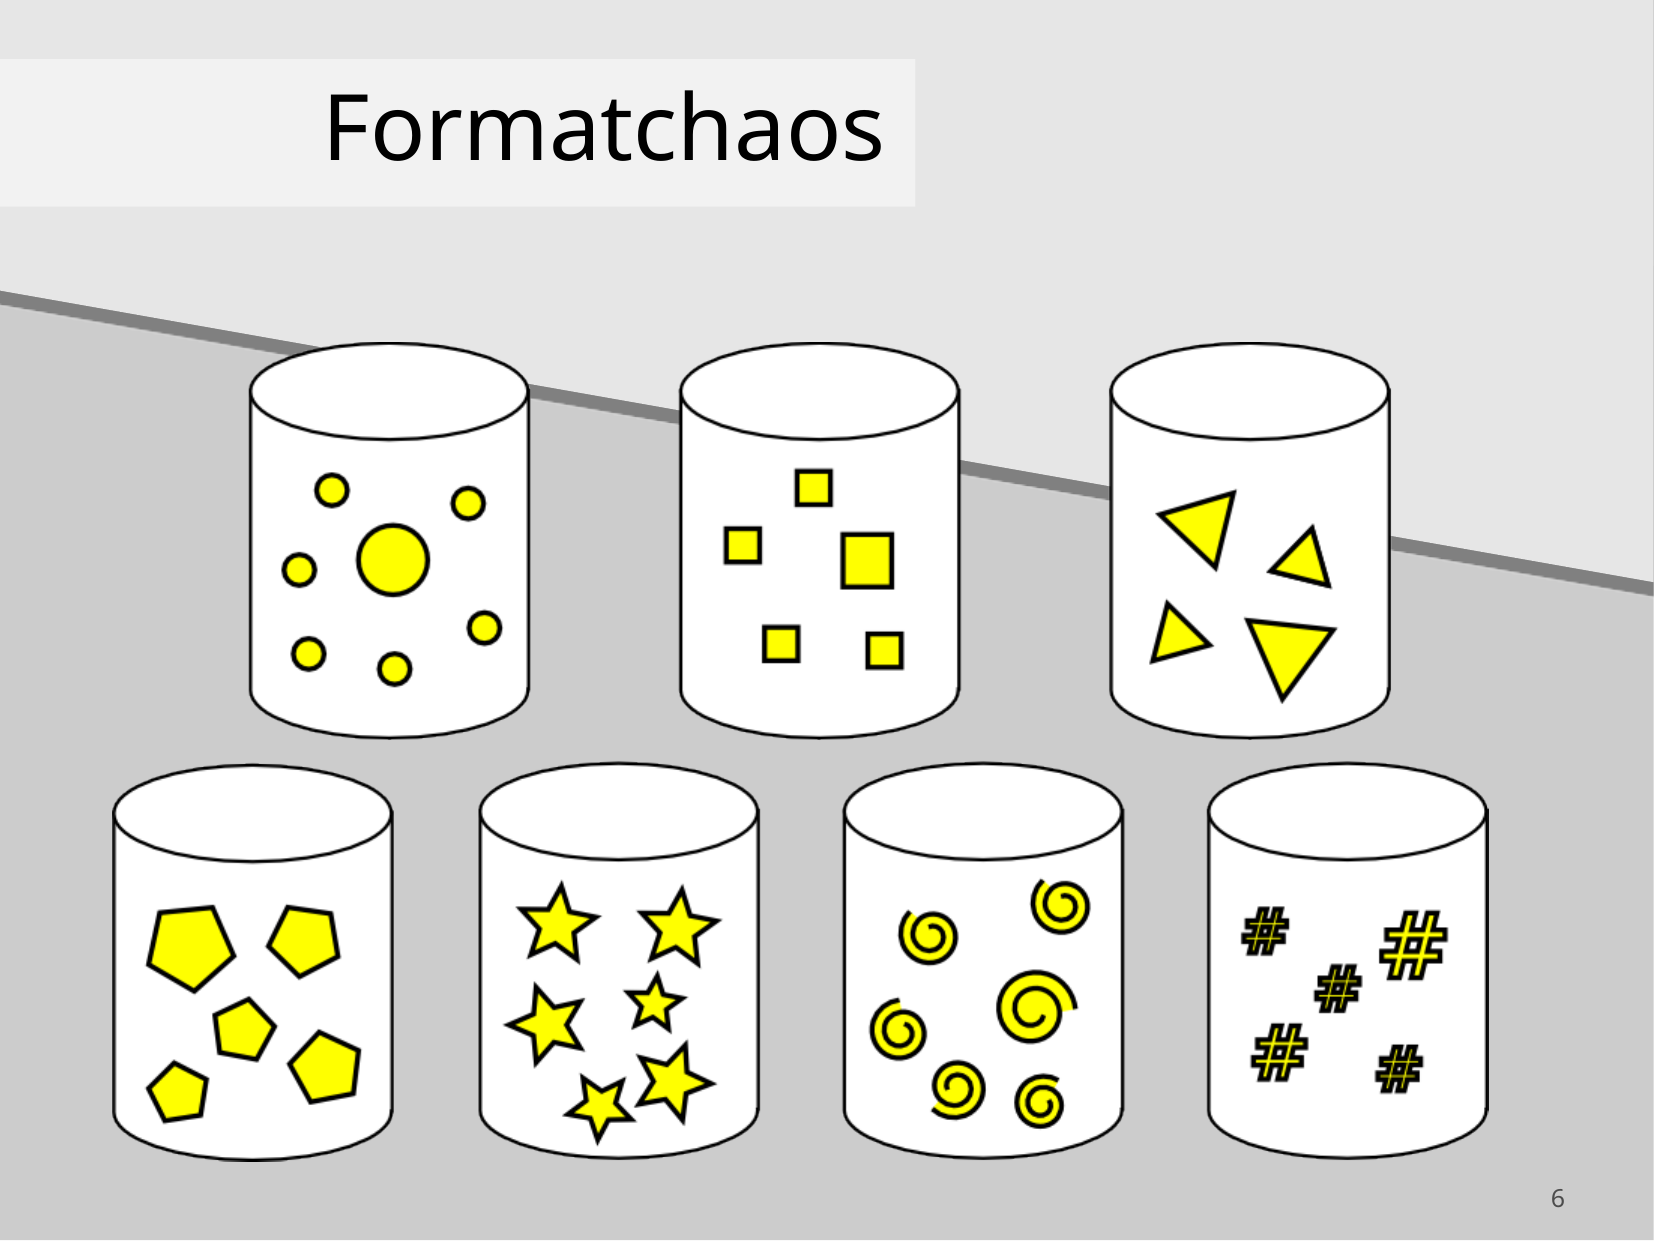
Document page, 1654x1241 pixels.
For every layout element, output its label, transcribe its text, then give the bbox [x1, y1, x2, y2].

text_box [0, 59, 916, 207]
picture [112, 342, 1489, 1162]
title Formatchaos [0, 61, 886, 189]
